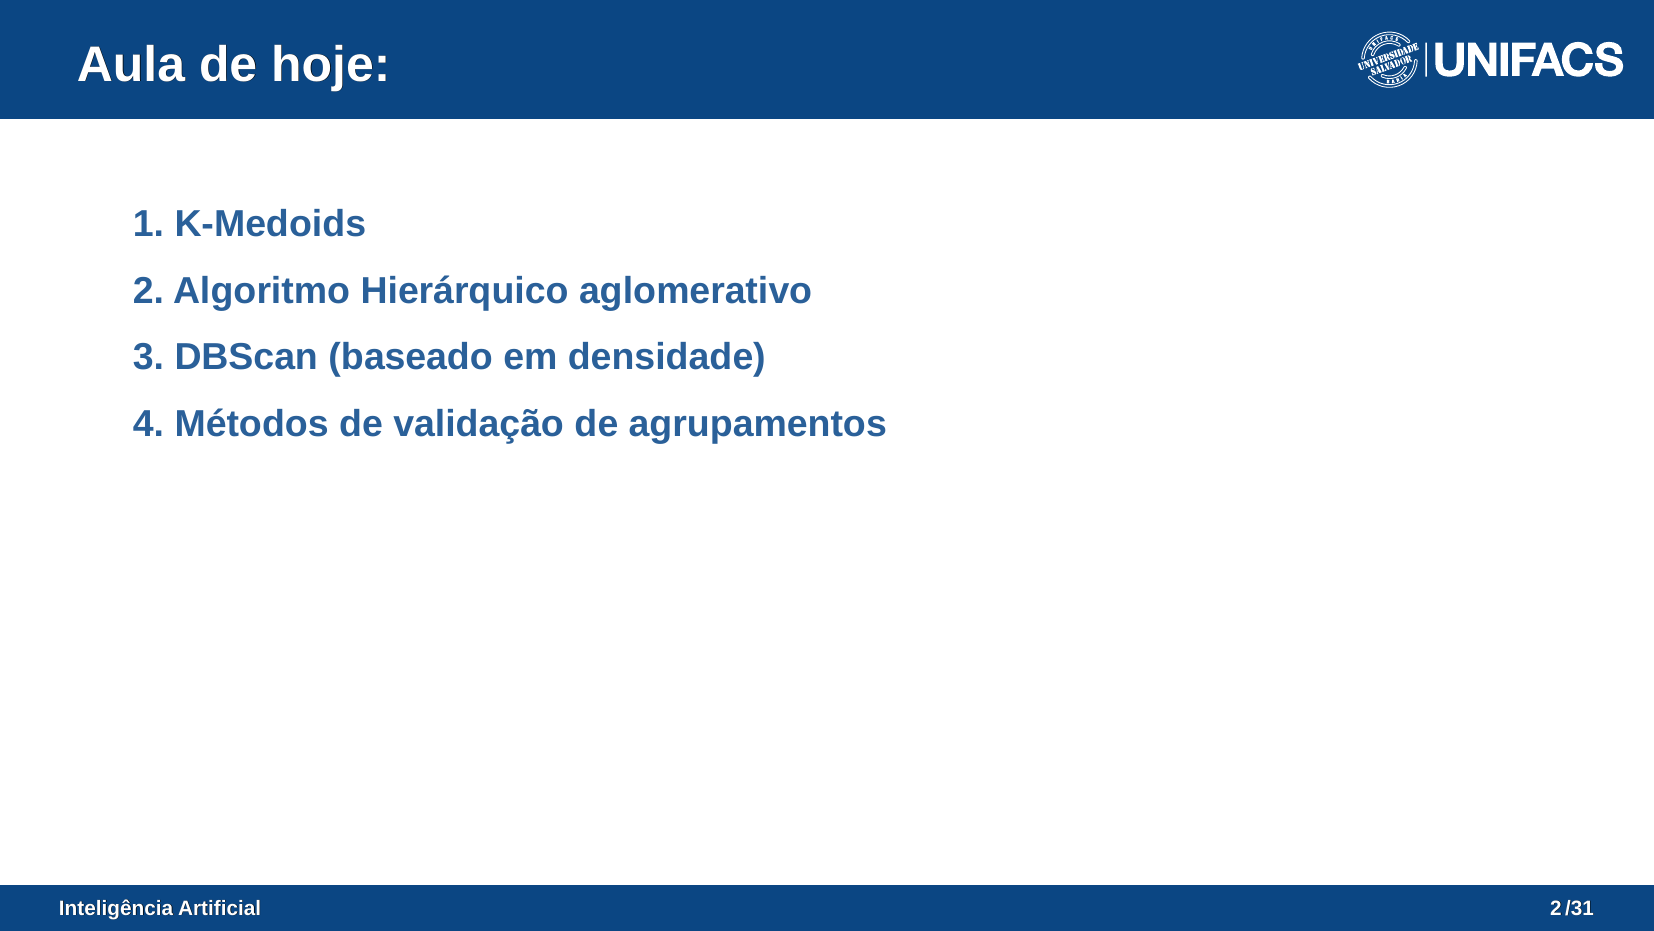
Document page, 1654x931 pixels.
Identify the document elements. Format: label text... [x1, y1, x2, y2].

text_box 1. K-Medoids 2. Algoritmo Hierárquico aglomerativo 3. DBScan (baseado em densidade) 4. Métodos de validação de agrupamentos [118, 194, 1536, 502]
text_box Aula de hoje: [76, 7, 1241, 120]
